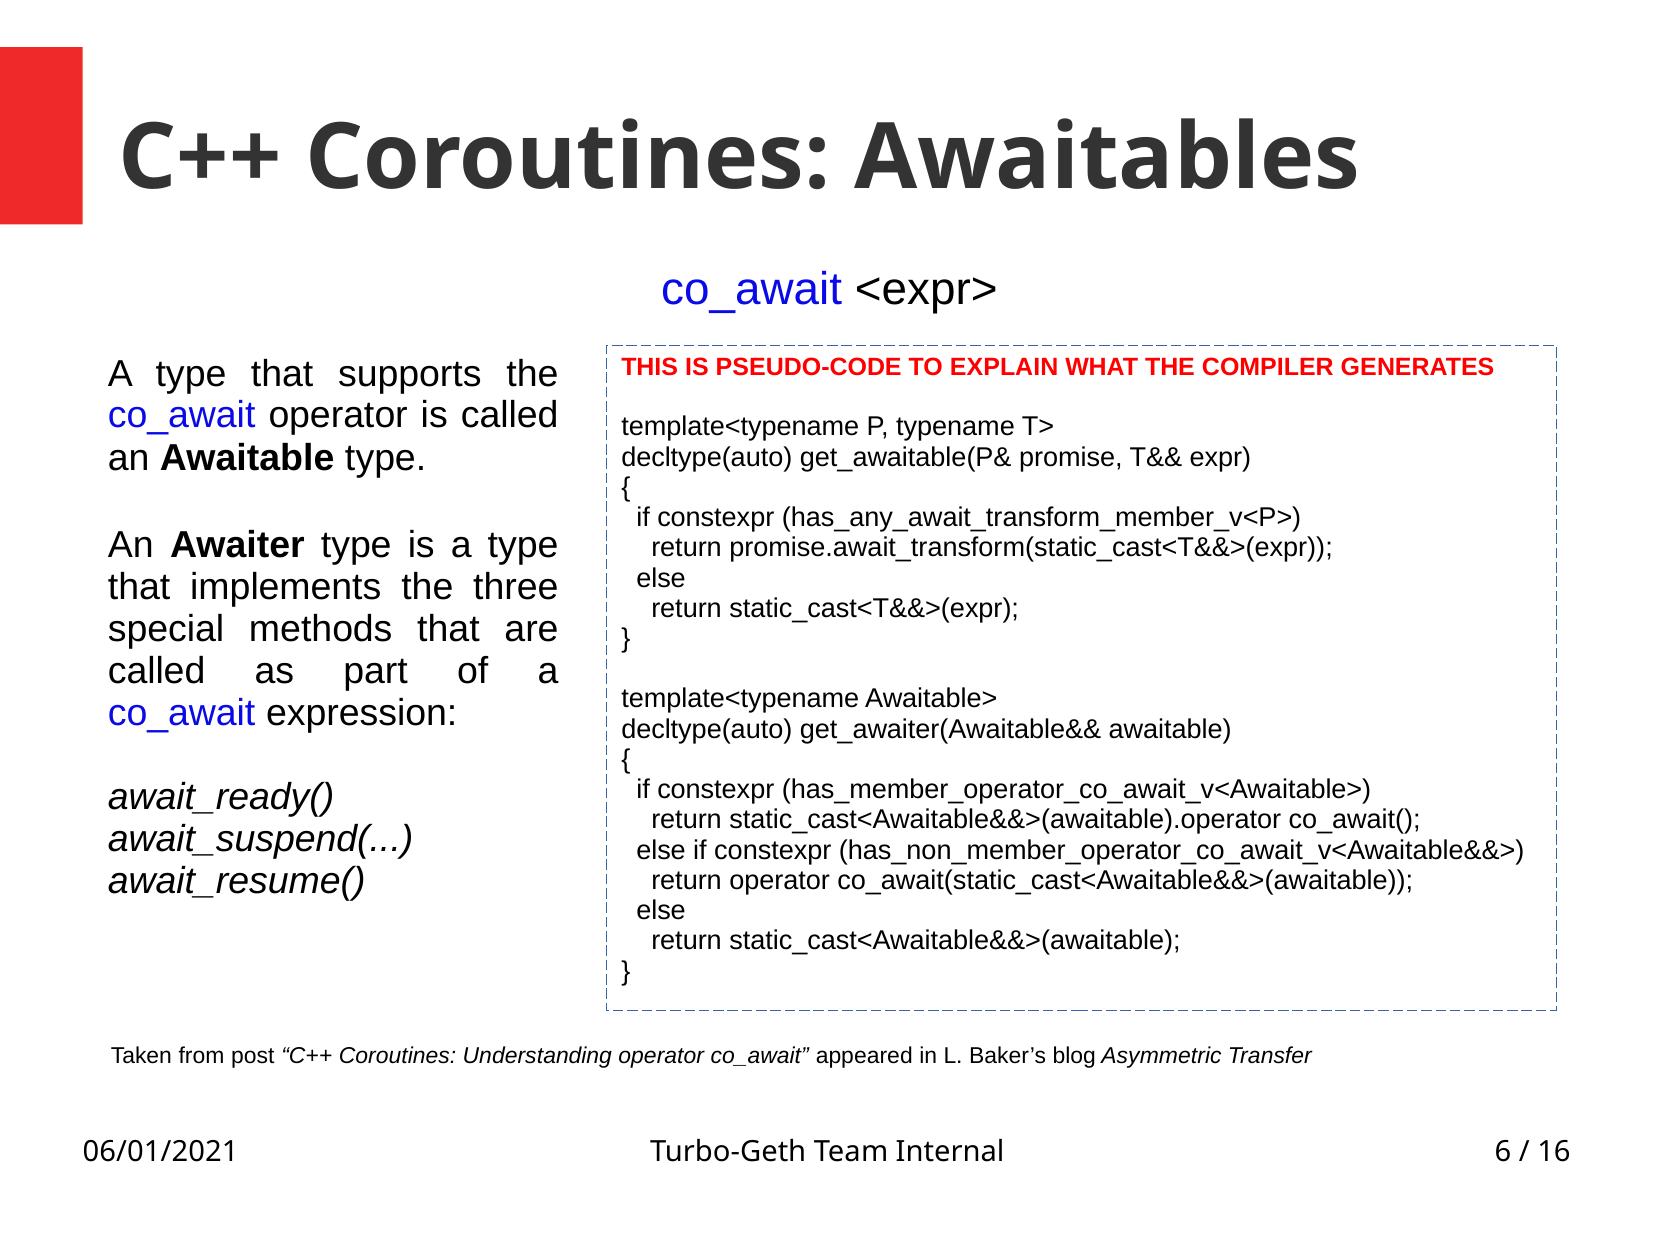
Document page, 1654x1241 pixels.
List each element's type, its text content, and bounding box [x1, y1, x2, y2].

text_box Taken from post “C++ Coroutines: Understanding operator co_await” appeared in L. Baker’s blog Asymmetric Transfer [96, 1035, 1552, 1087]
title C++ Coroutines: Awaitables [118, 49, 1571, 257]
text_box An Awaiter type is a type that implements the three special methods that are called as part of a co_await expression: await_ready() await_suspend(...) await_resume() [93, 515, 574, 1010]
text_box co_await <expr> [646, 255, 1017, 325]
text_box A type that supports the co_await operator is called an Awaitable type. [93, 344, 574, 486]
text_box THIS IS PSEUDO-CODE TO EXPLAIN WHAT THE COMPILER GENERATES template<typename P, typename T> decltype(auto) get_awaitable(P& promise, T&& expr) { if constexpr (has_any_await_transform_member_v<P>) return promise.await_transform(static_cast<T&&>(expr)); else return static_cast<T&&>(expr); } template<typename Awaitable> decltype(auto) get_awaiter(Awaitable&& awaitable) { if constexpr (has_member_operator_co_await_v<Awaitable>) return static_cast<Awaitable&&>(awaitable).operator co_await(); else if constexpr (has_non_member_operator_co_await_v<Awaitable&&>) return operator co_await(static_cast<Awaitable&&>(awaitable)); else return static_cast<Awaitable&&>(awaitable); } [606, 345, 1557, 1011]
